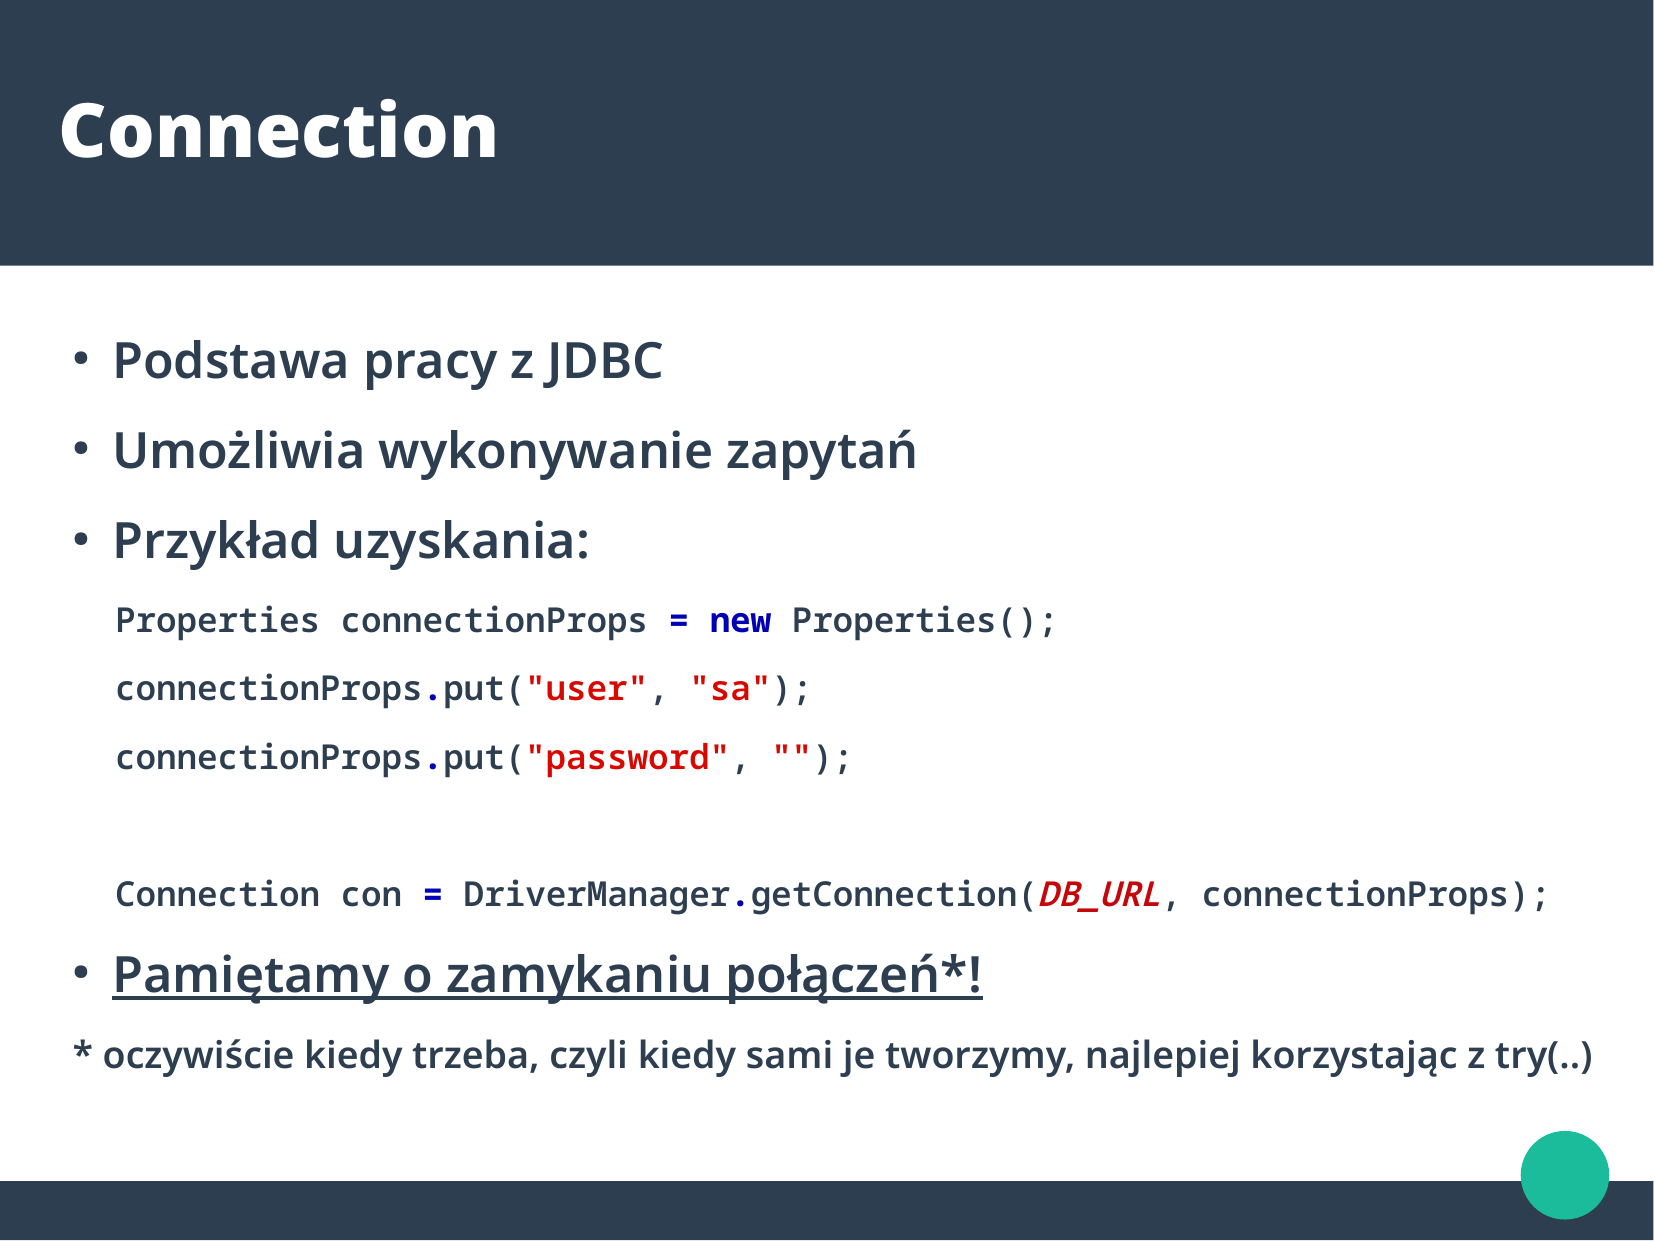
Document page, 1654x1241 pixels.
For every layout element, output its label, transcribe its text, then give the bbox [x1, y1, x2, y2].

title Connection [59, 49, 1595, 207]
list Podstawa pracy z JDBC Umożliwia wykonywanie zapytań Przykład uzyskania: Properties connectionProps = new Properties(); connectionProps.put("user", "sa"); connectionProps.put("password", ""); Connection con = DriverManager.getConnection(DB_URL, connectionProps); Pamiętamy o zamykaniu połączeń*! * oczywiście kiedy trzeba, czyli kiedy sami je tworzymy, najlepiej korzystając z try(..) [59, 324, 1595, 1152]
